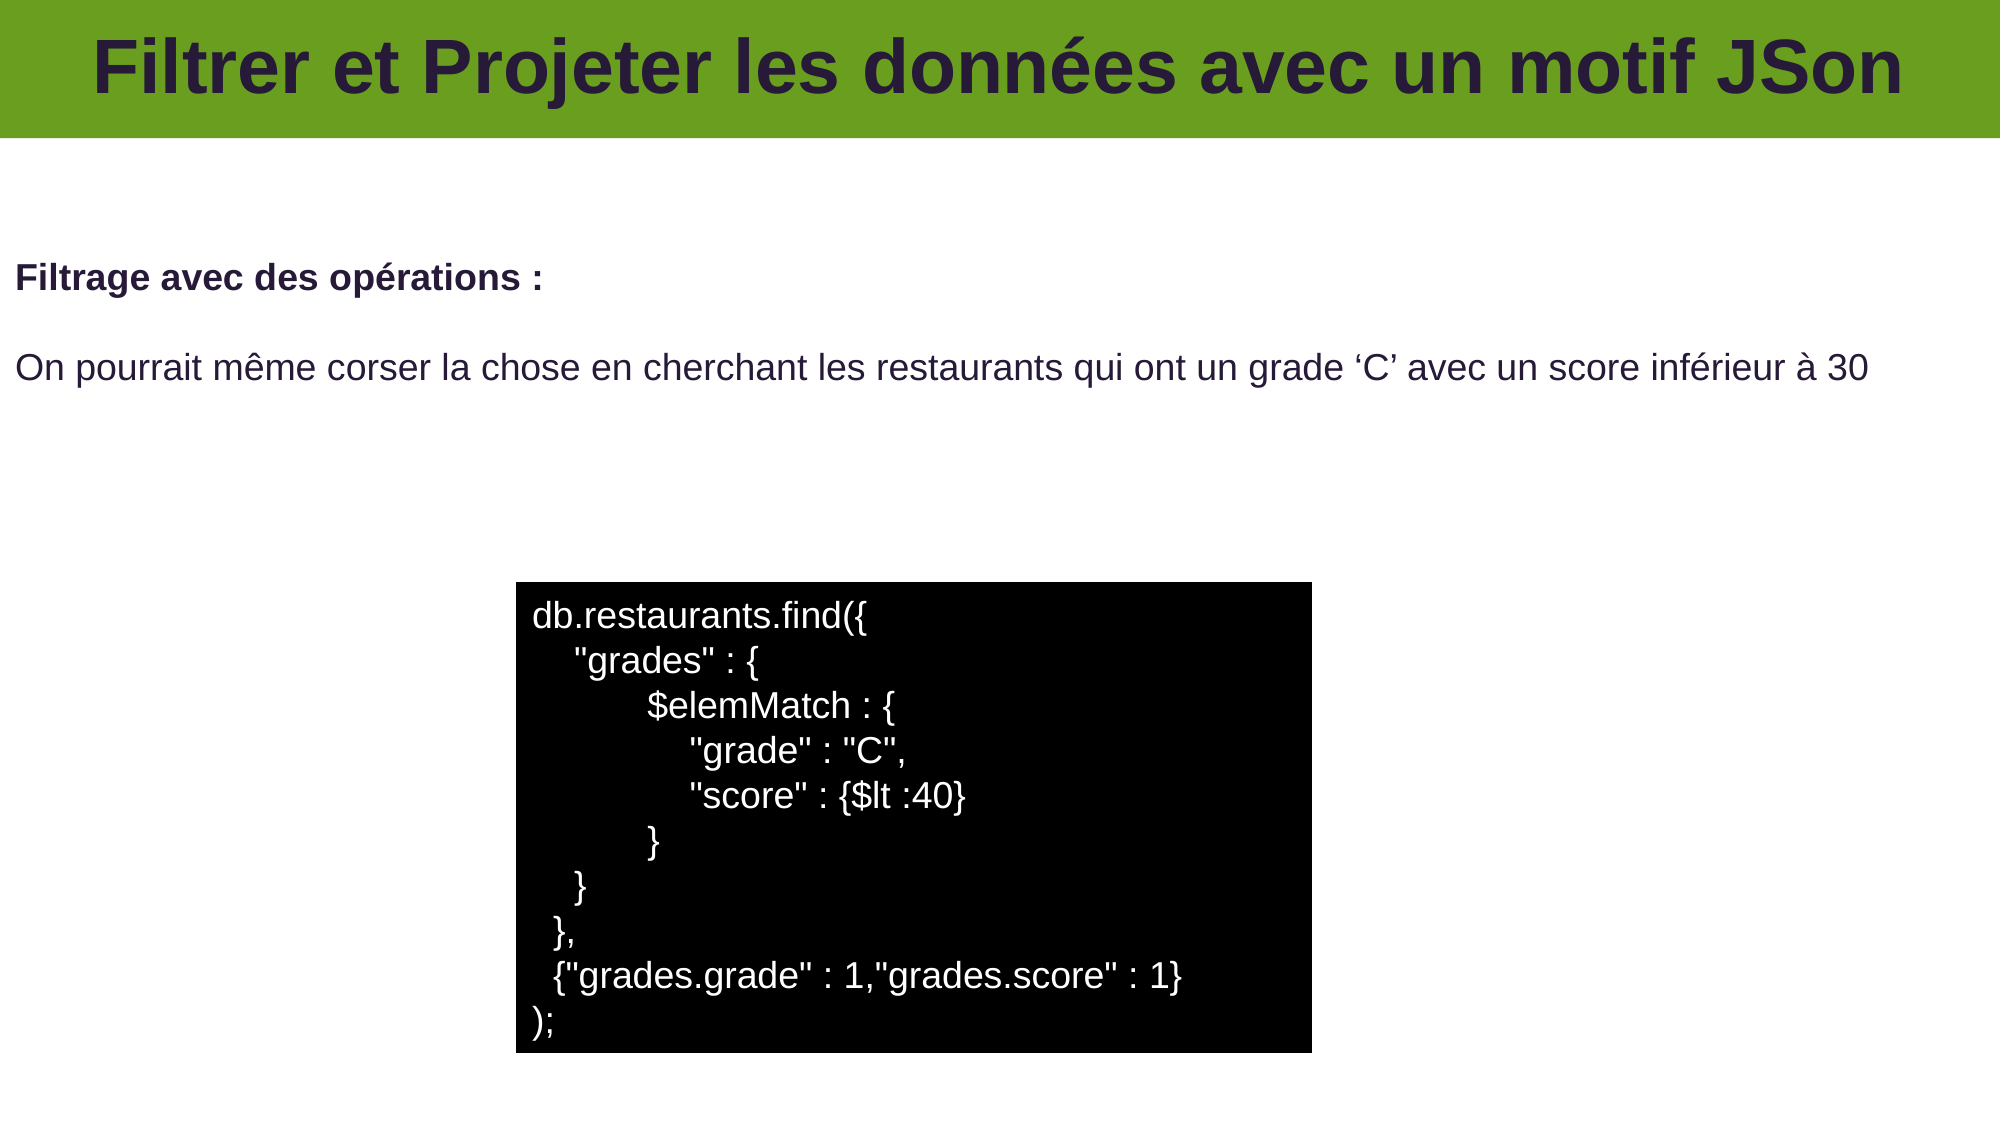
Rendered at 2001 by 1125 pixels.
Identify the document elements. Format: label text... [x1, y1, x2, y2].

text_box Filtrage avec des opérations : On pourrait même corser la chose en cherchant les restaurants qui ont un grade ‘C’ avec un score inférieur à 30 [0, 244, 1986, 397]
text_box [0, 139, 2000, 1125]
text_box db.restaurants.find({ "grades" : { $elemMatch : { "grade" : "C", "score" : {$lt :40} } } }, {"grades.grade" : 1,"grades.score" : 1} ); [517, 583, 1312, 1053]
text_box Filtrer et Projeter les données avec un motif JSon [0, 0, 2000, 139]
